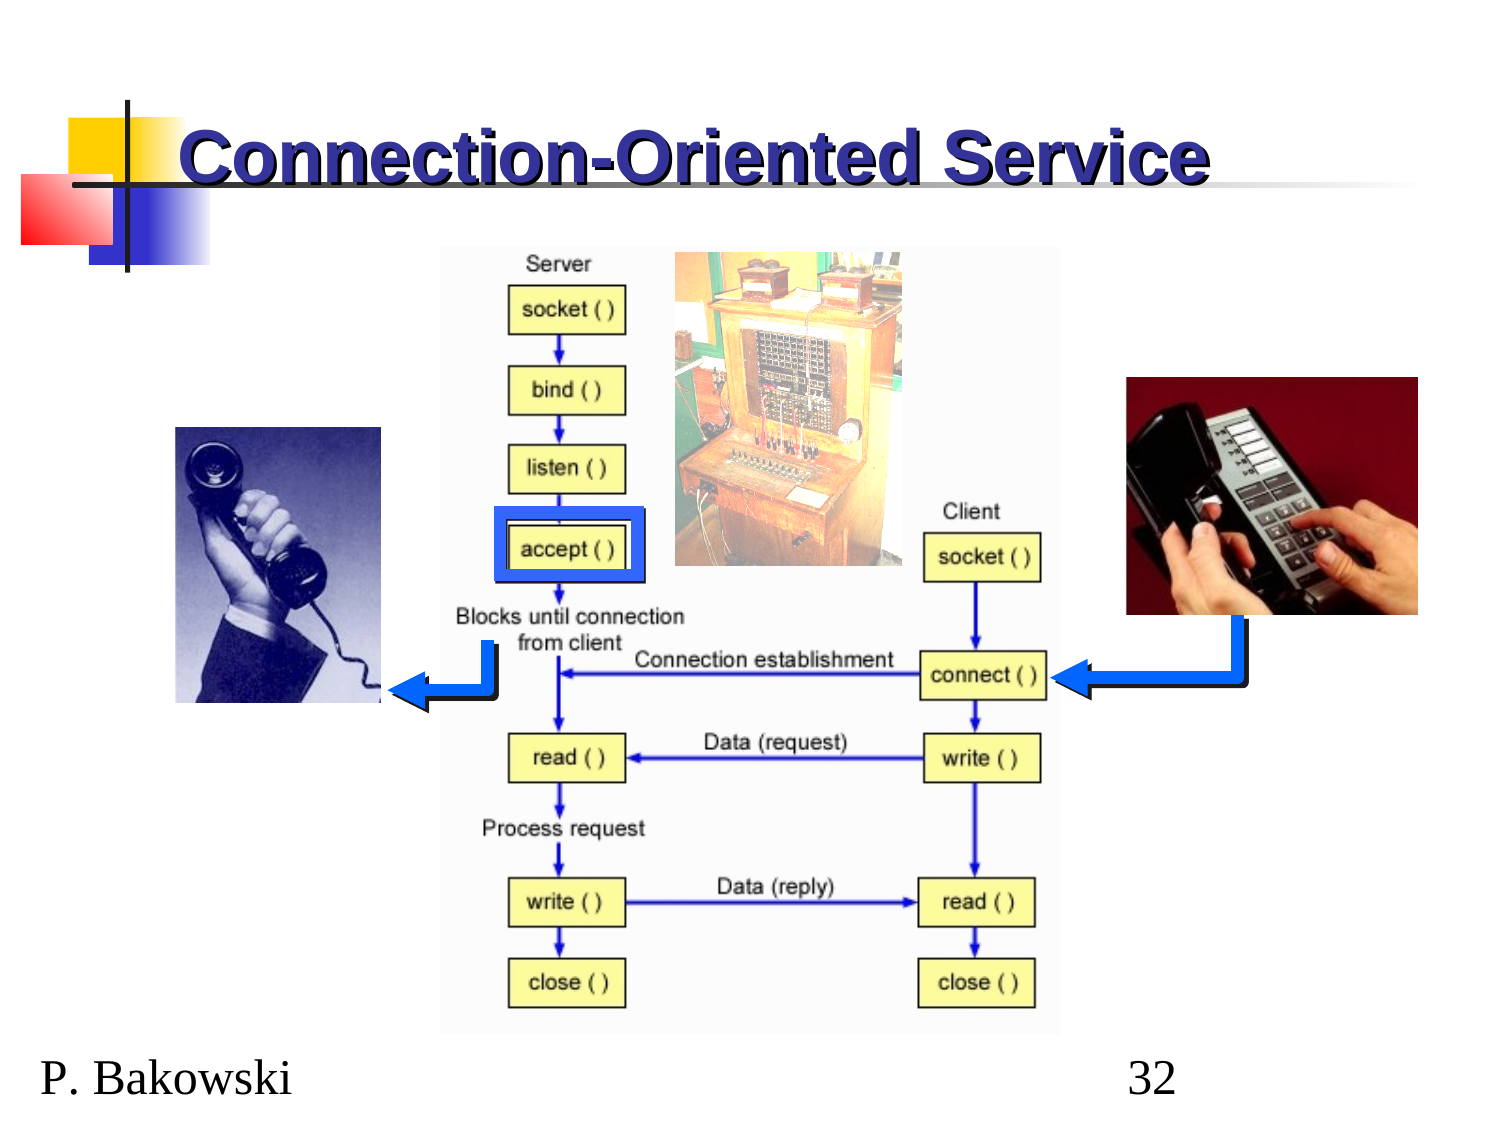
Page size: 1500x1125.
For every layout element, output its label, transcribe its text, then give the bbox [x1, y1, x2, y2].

picture [1125, 377, 1418, 615]
picture [174, 427, 381, 703]
picture [437, 240, 1072, 1051]
title Connection-Oriented Service [162, 99, 1400, 288]
